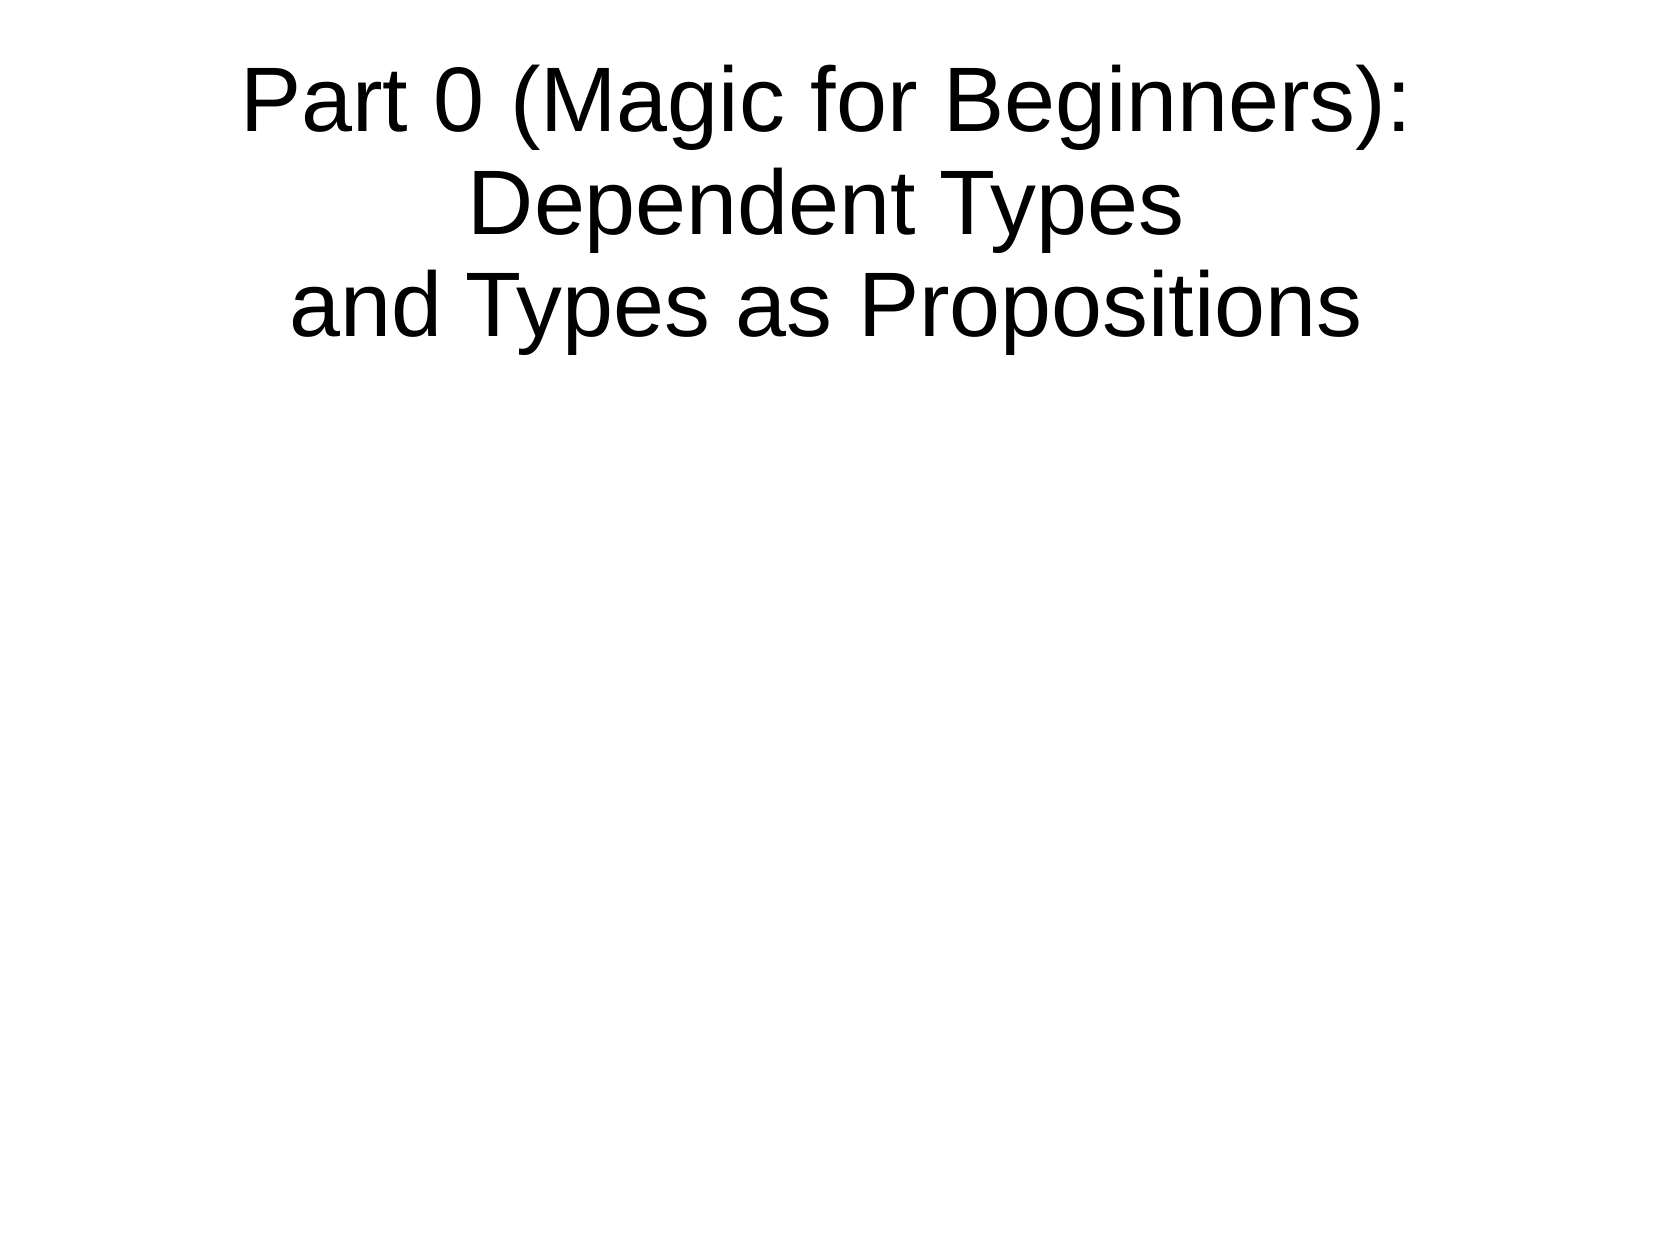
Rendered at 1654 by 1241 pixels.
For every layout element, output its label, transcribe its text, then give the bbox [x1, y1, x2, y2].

title Part 0 (Magic for Beginners): Dependent Types and Types as Propositions [82, 41, 1571, 364]
